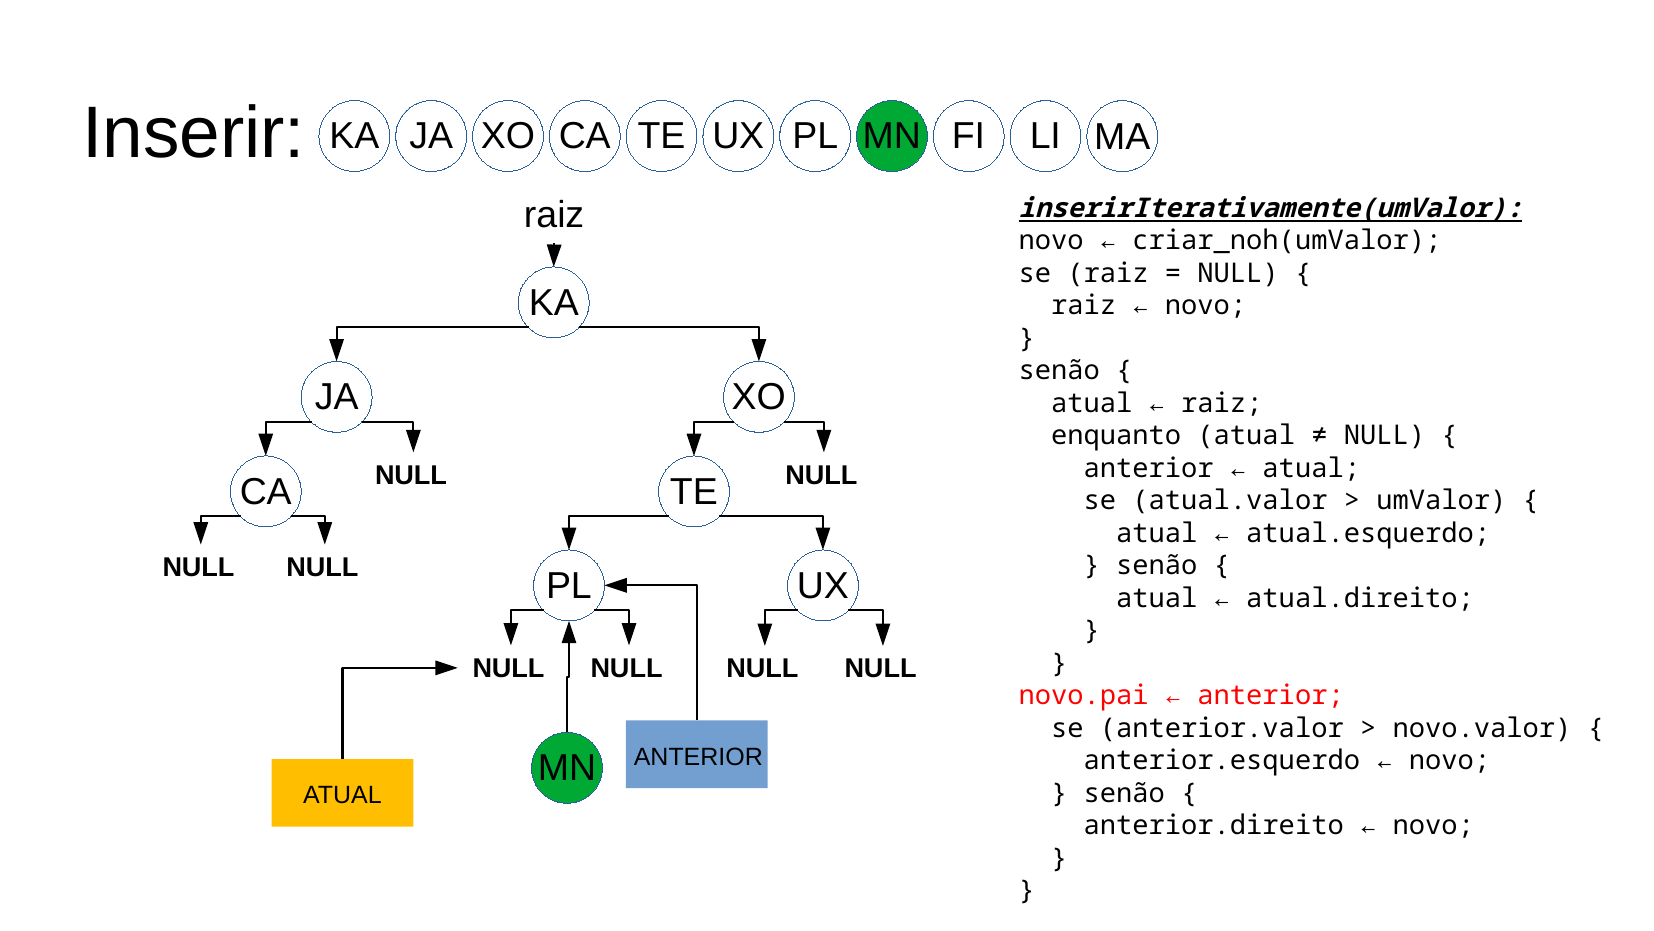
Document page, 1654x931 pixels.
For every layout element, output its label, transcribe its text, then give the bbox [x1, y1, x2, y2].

text_box ANTERIOR [619, 734, 780, 778]
text_box NULL [829, 645, 937, 691]
text_box TE [658, 455, 730, 527]
text_box PL [779, 100, 851, 172]
text_box UX [787, 549, 859, 621]
text_box TE [626, 100, 697, 172]
text_box CA [549, 100, 621, 172]
text_box [744, 118, 786, 212]
title Inserir: [82, 54, 1571, 211]
text_box LI [1010, 100, 1081, 172]
text_box [625, 720, 768, 734]
text_box XO [723, 361, 795, 433]
text_box [625, 778, 768, 789]
text_box PL [533, 549, 605, 621]
text_box NULL [147, 544, 254, 590]
text_box UX [702, 100, 774, 172]
text_box MA [1086, 100, 1158, 172]
text_box JA [395, 100, 467, 172]
text_box NULL [360, 452, 467, 498]
text_box ATUAL [288, 773, 402, 817]
text_box raiz [509, 186, 600, 244]
text_box XO [472, 100, 544, 172]
text_box FI [933, 100, 1005, 172]
text_box [271, 759, 414, 827]
text_box NULL [575, 645, 683, 691]
text_box JA [301, 361, 373, 433]
text_box KA [318, 100, 390, 172]
text_box KA [518, 266, 590, 338]
text_box NULL [457, 645, 565, 691]
text_box CA [230, 455, 302, 527]
text_box NULL [770, 452, 878, 498]
text_box MN [531, 732, 603, 804]
text_box inserirIterativamente(umValor): novo ← criar_noh(umValor); se (raiz = NULL) { raiz ← novo; } senão { atual ← raiz; enquanto (atual ≠ NULL) { anterior ← atual; se (atual.valor > umValor) { atual ← atual.esquerdo; } senão { atual ← atual.direito; } } novo.pai ← anterior; se (anterior.valor > novo.valor) { anterior.esquerdo ← novo; } senão { anterior.direito ← novo; } } [1003, 182, 1654, 931]
text_box MN [856, 100, 928, 172]
text_box NULL [711, 645, 818, 691]
text_box NULL [271, 544, 378, 590]
